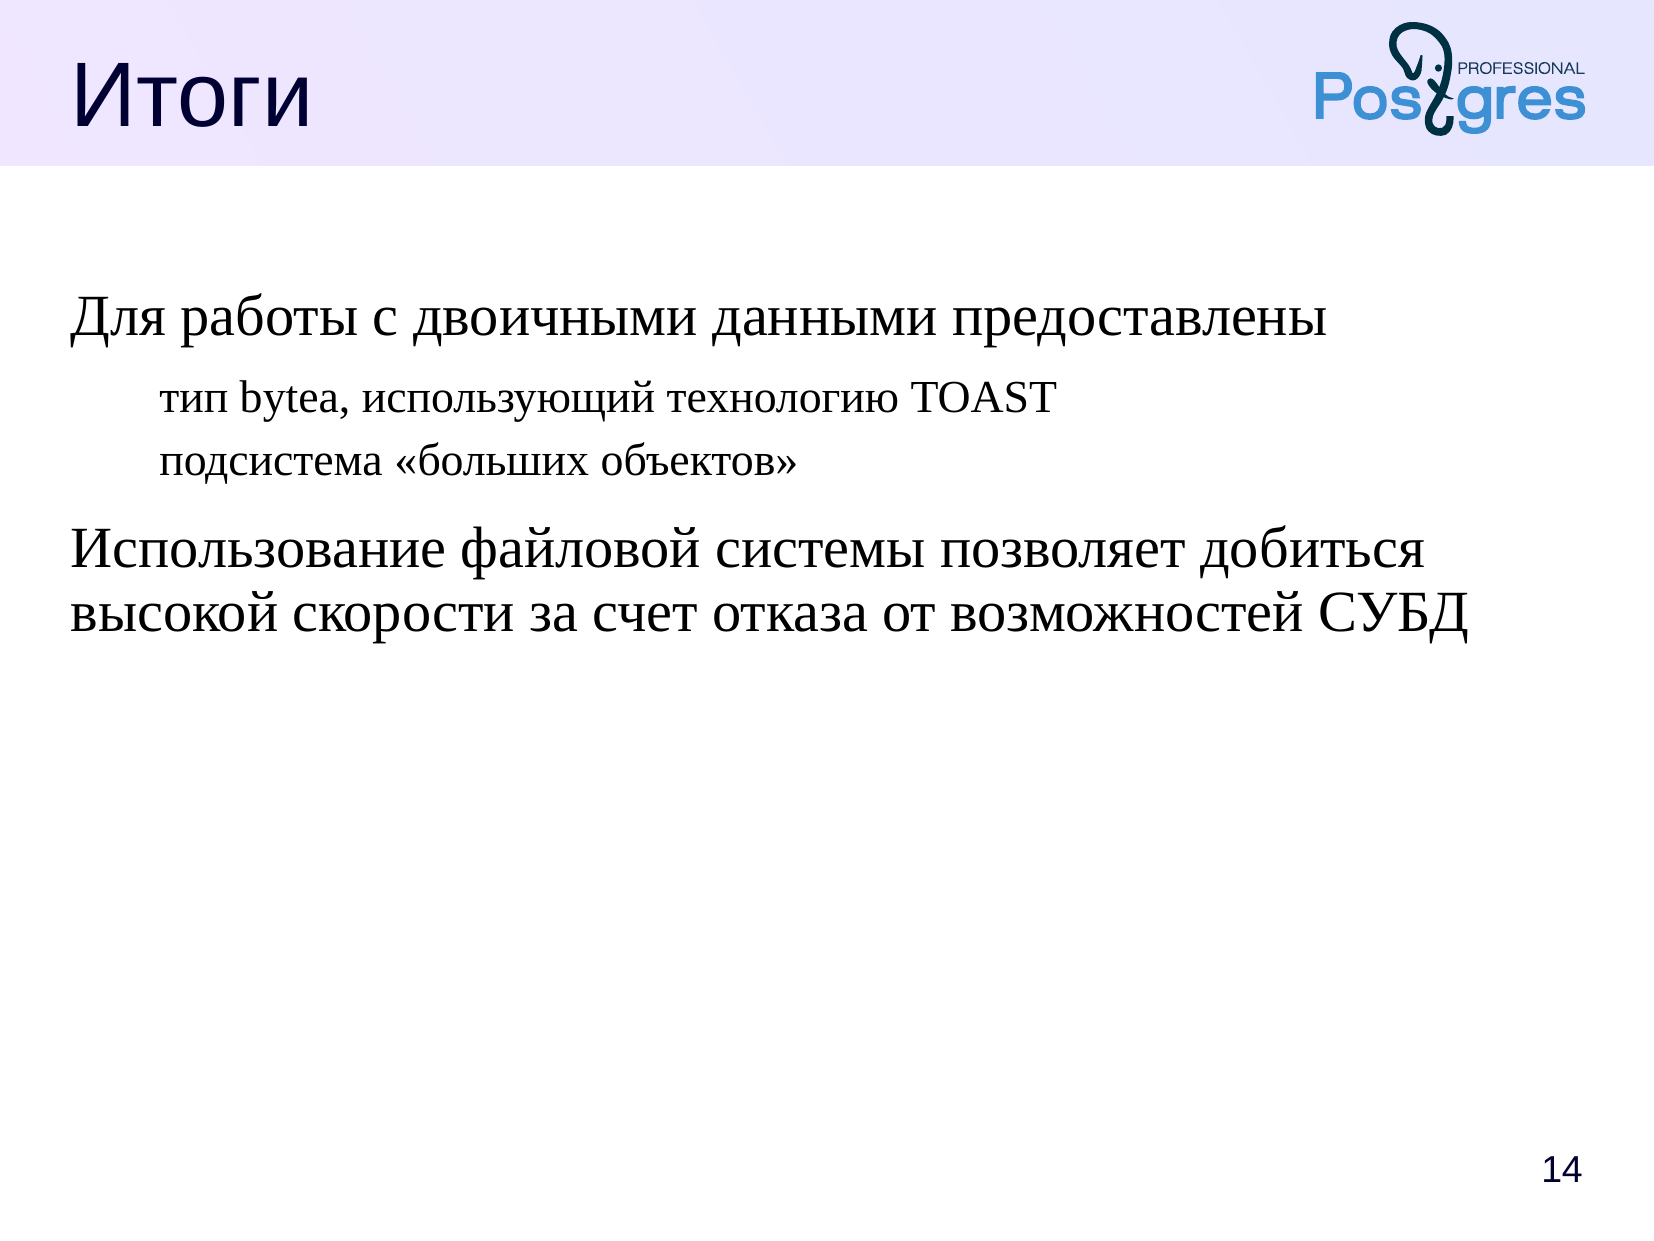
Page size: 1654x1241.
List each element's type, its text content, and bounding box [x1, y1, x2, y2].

list Для работы с двоичными данными предоставлены тип bytea, использующий технологию TOAST подсистема «больших объектов» Использование файловой системы позволяет добиться высокой скорости за счет отказа от возможностей СУБД [70, 283, 1583, 1134]
title Итоги [70, 43, 1241, 147]
